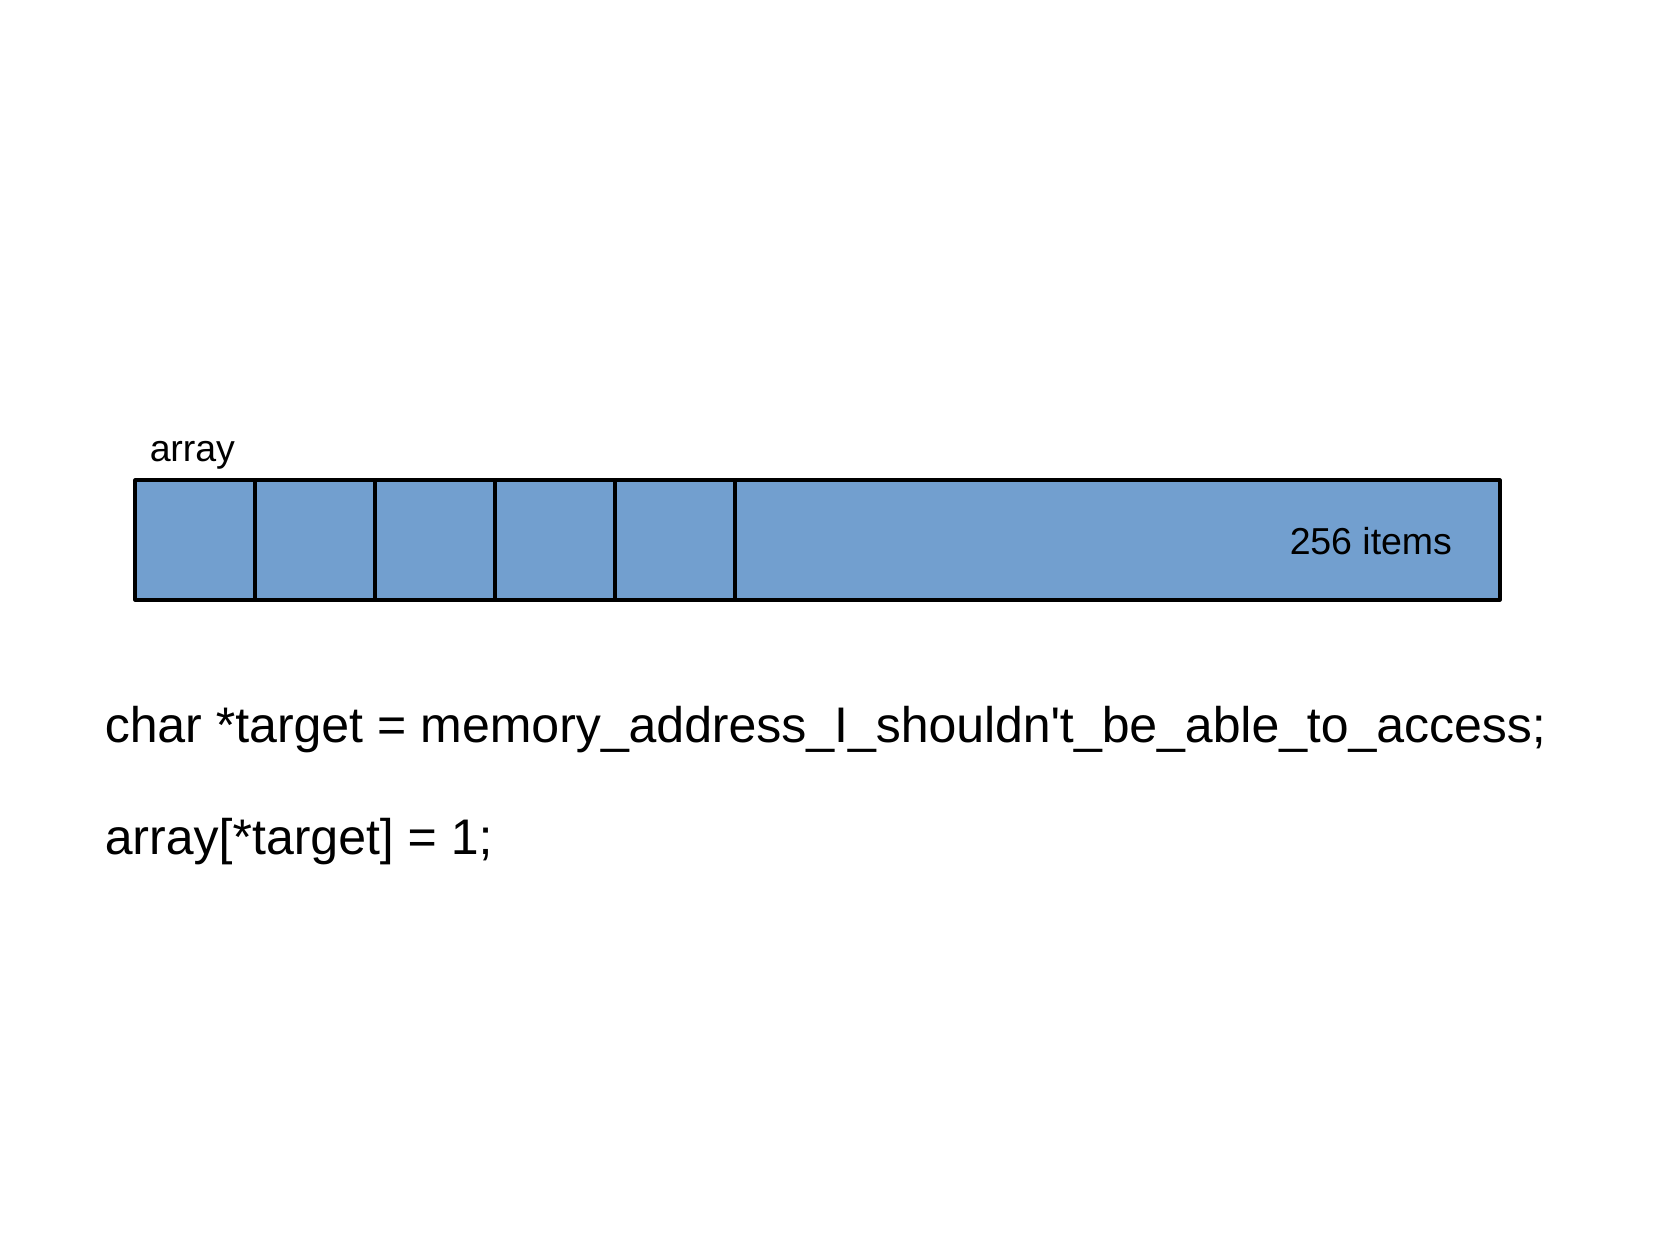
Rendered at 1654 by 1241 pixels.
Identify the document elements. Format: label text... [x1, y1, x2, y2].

text_box 256 items [1275, 513, 1467, 571]
text_box [135, 480, 1501, 601]
text_box array [135, 420, 331, 477]
text_box char *target = memory_address_I_shouldn't_be_able_to_access; array[*target] = 1; [90, 690, 1591, 1156]
